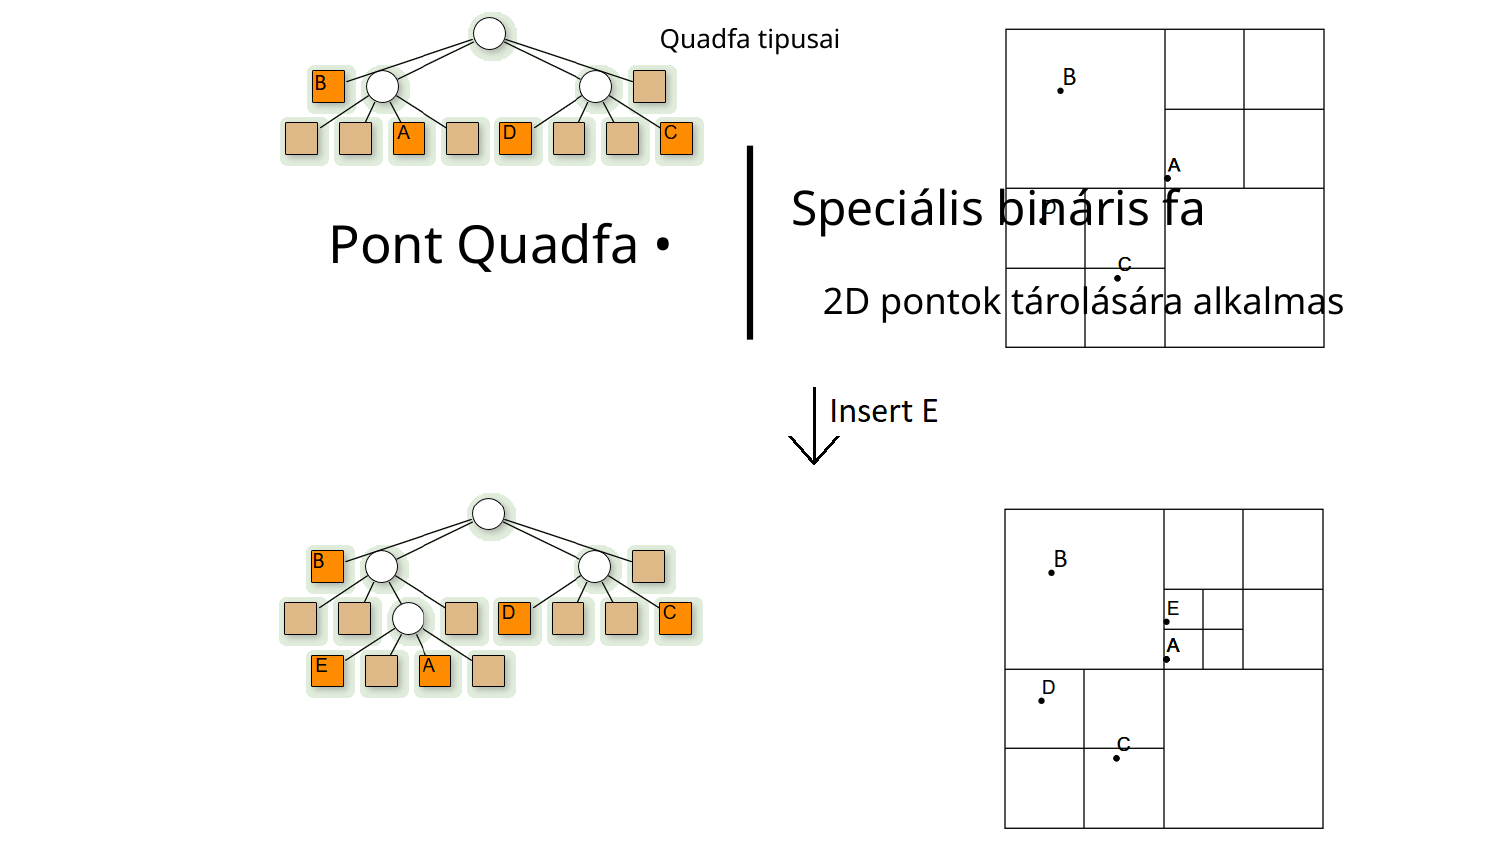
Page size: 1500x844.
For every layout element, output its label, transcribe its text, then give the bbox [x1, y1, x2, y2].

title Quadfa tipusai [519, 7, 981, 102]
title 2D pontok tárolására alkalmas [797, 253, 1371, 347]
title Pont Quadfa • [270, 195, 732, 290]
picture [270, 4, 1343, 840]
title Speciális bináris fa [768, 159, 1230, 253]
